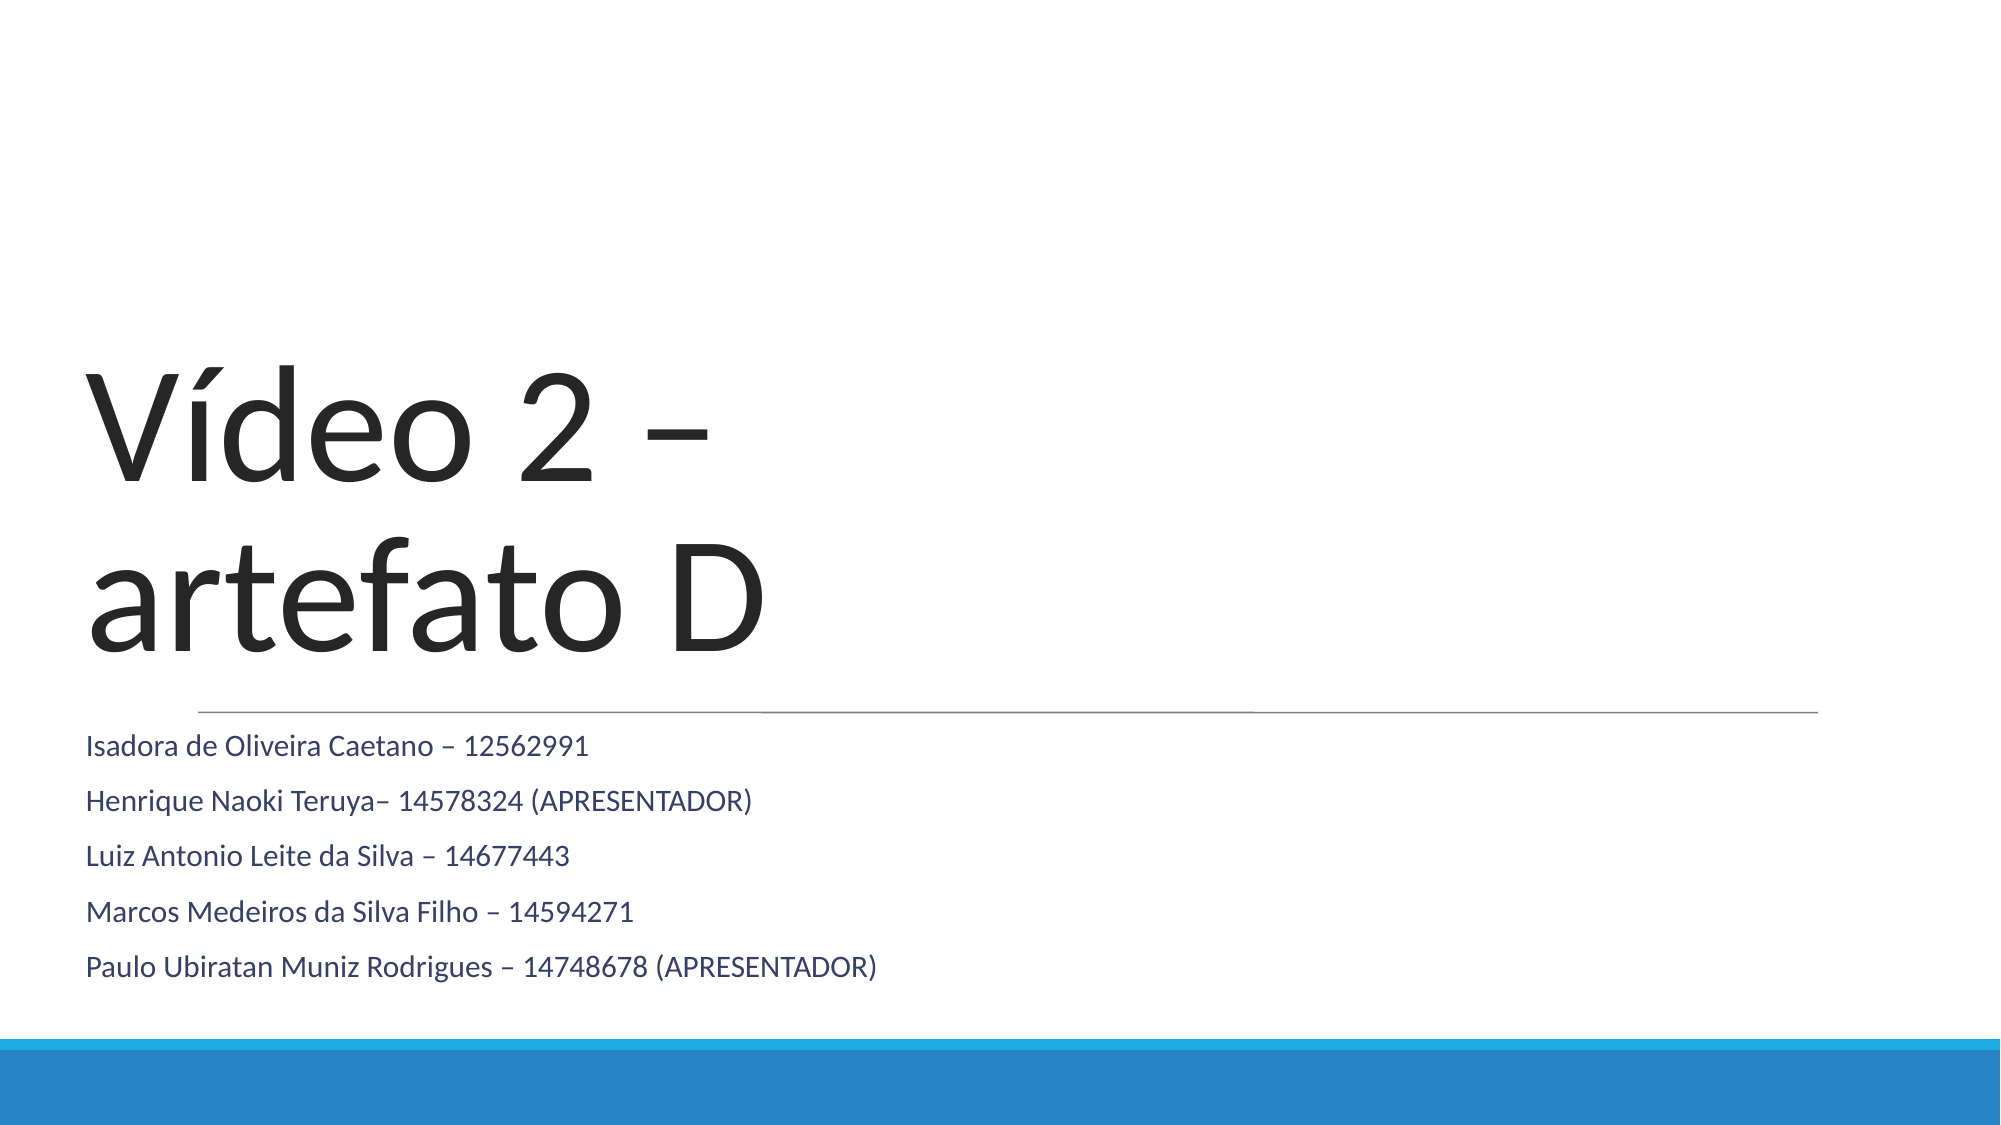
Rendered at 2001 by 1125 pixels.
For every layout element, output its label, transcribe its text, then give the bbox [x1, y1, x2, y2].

subtitle Isadora de Oliveira Caetano – 12562991 Henrique Naoki Teruya– 14578324 (APRESENTADOR) Luiz Antonio Leite da Silva – 14677443 Marcos Medeiros da Silva Filho – 14594271 Paulo Ubiratan Muniz Rodrigues – 14748678 (APRESENTADOR) [70, 727, 1880, 1000]
title Vídeo 2 – artefato D [70, 301, 1354, 693]
